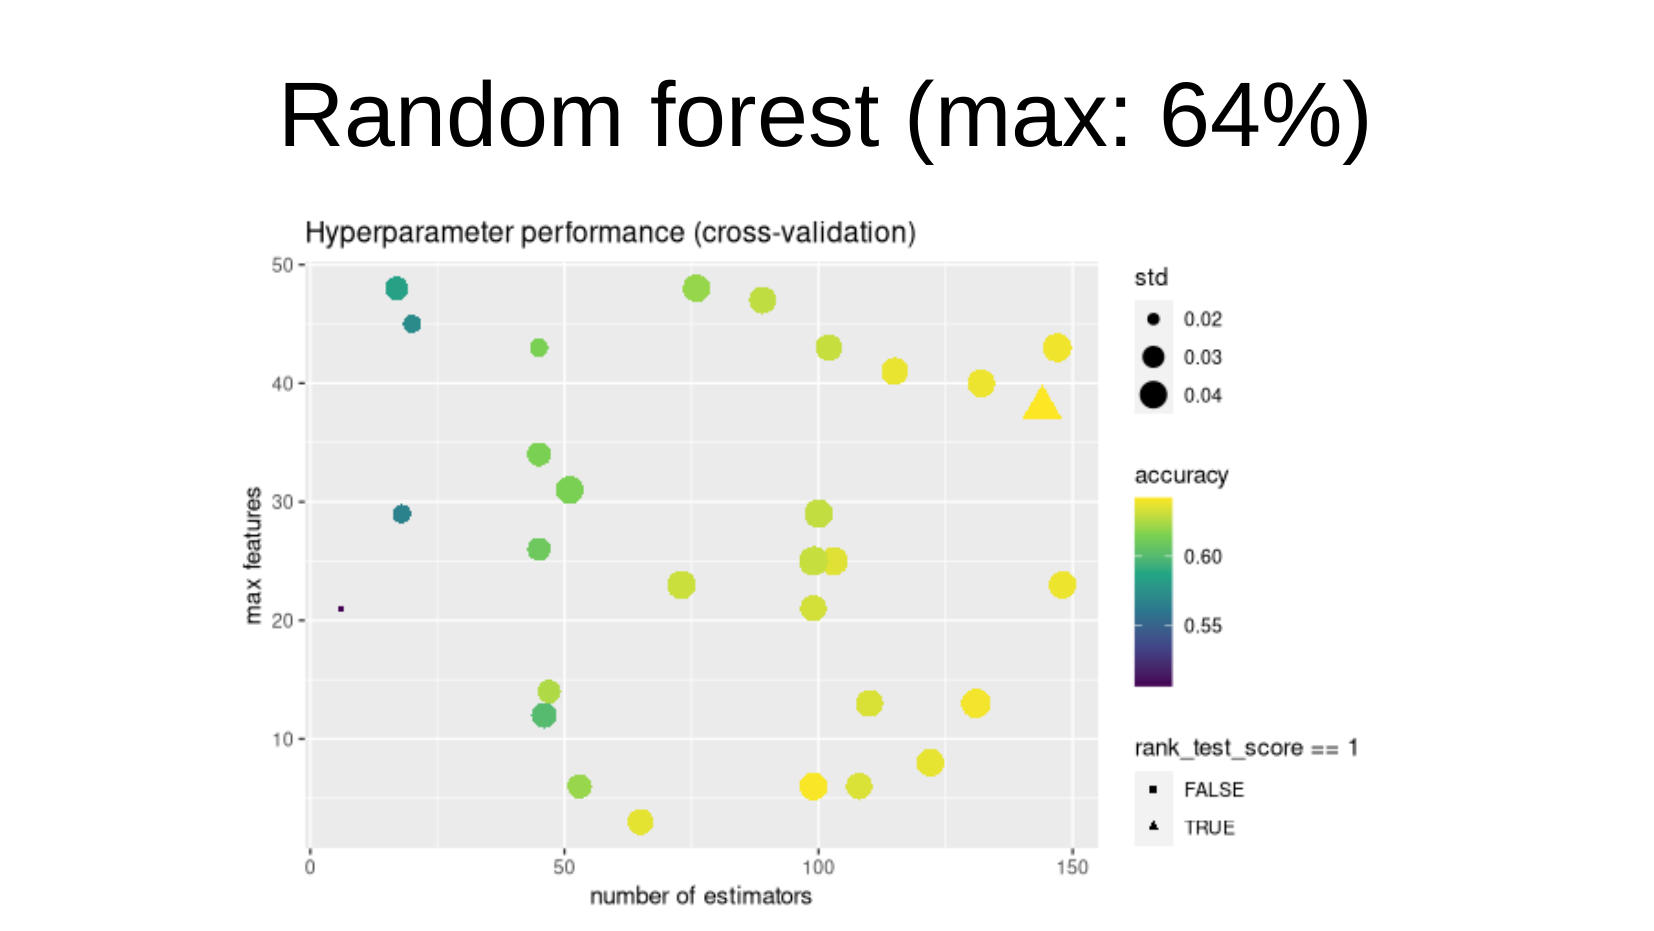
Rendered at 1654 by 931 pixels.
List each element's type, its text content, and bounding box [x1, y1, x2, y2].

title Random forest (max: 64%) [82, 37, 1571, 193]
picture [216, 196, 1386, 931]
